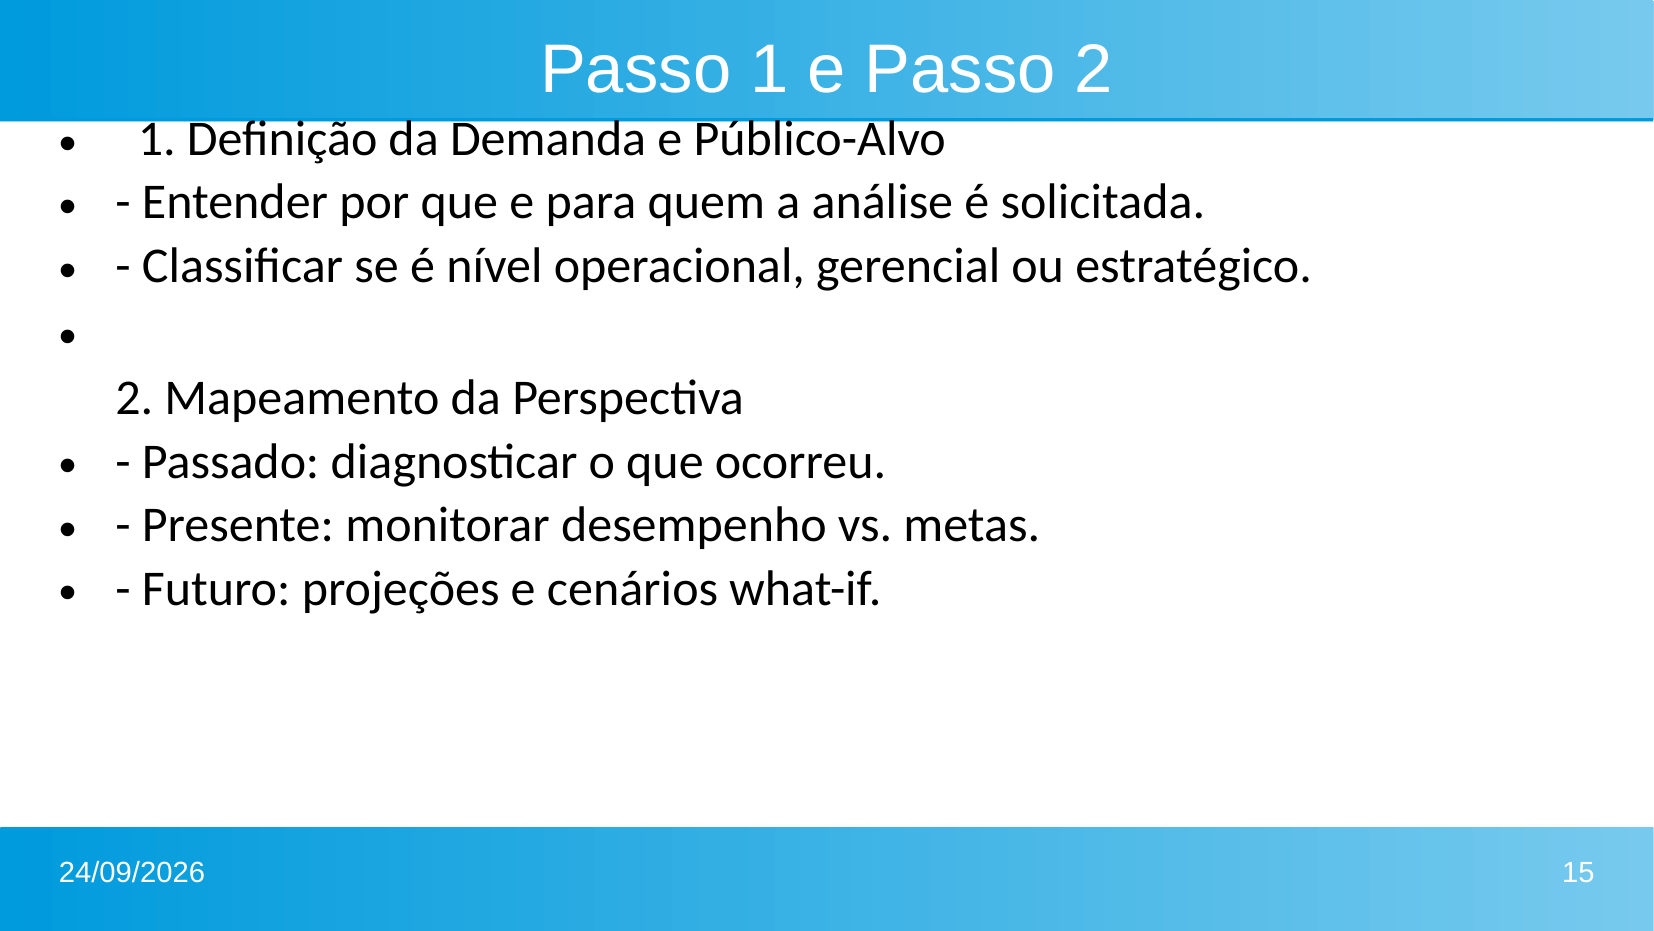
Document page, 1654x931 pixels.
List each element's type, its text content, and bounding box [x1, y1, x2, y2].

title Passo 1 e Passo 2 [59, 29, 1595, 108]
list 1. Definição da Demanda e Público-Alvo - Entender por que e para quem a análise é solicitada. - Classificar se é nível operacional, gerencial ou estratégico. 2. Mapeamento da Perspectiva - Passado: diagnosticar o que ocorreu. - Presente: monitorar desempenho vs. metas. - Futuro: projeções e cenários what-if. [59, 118, 1595, 709]
